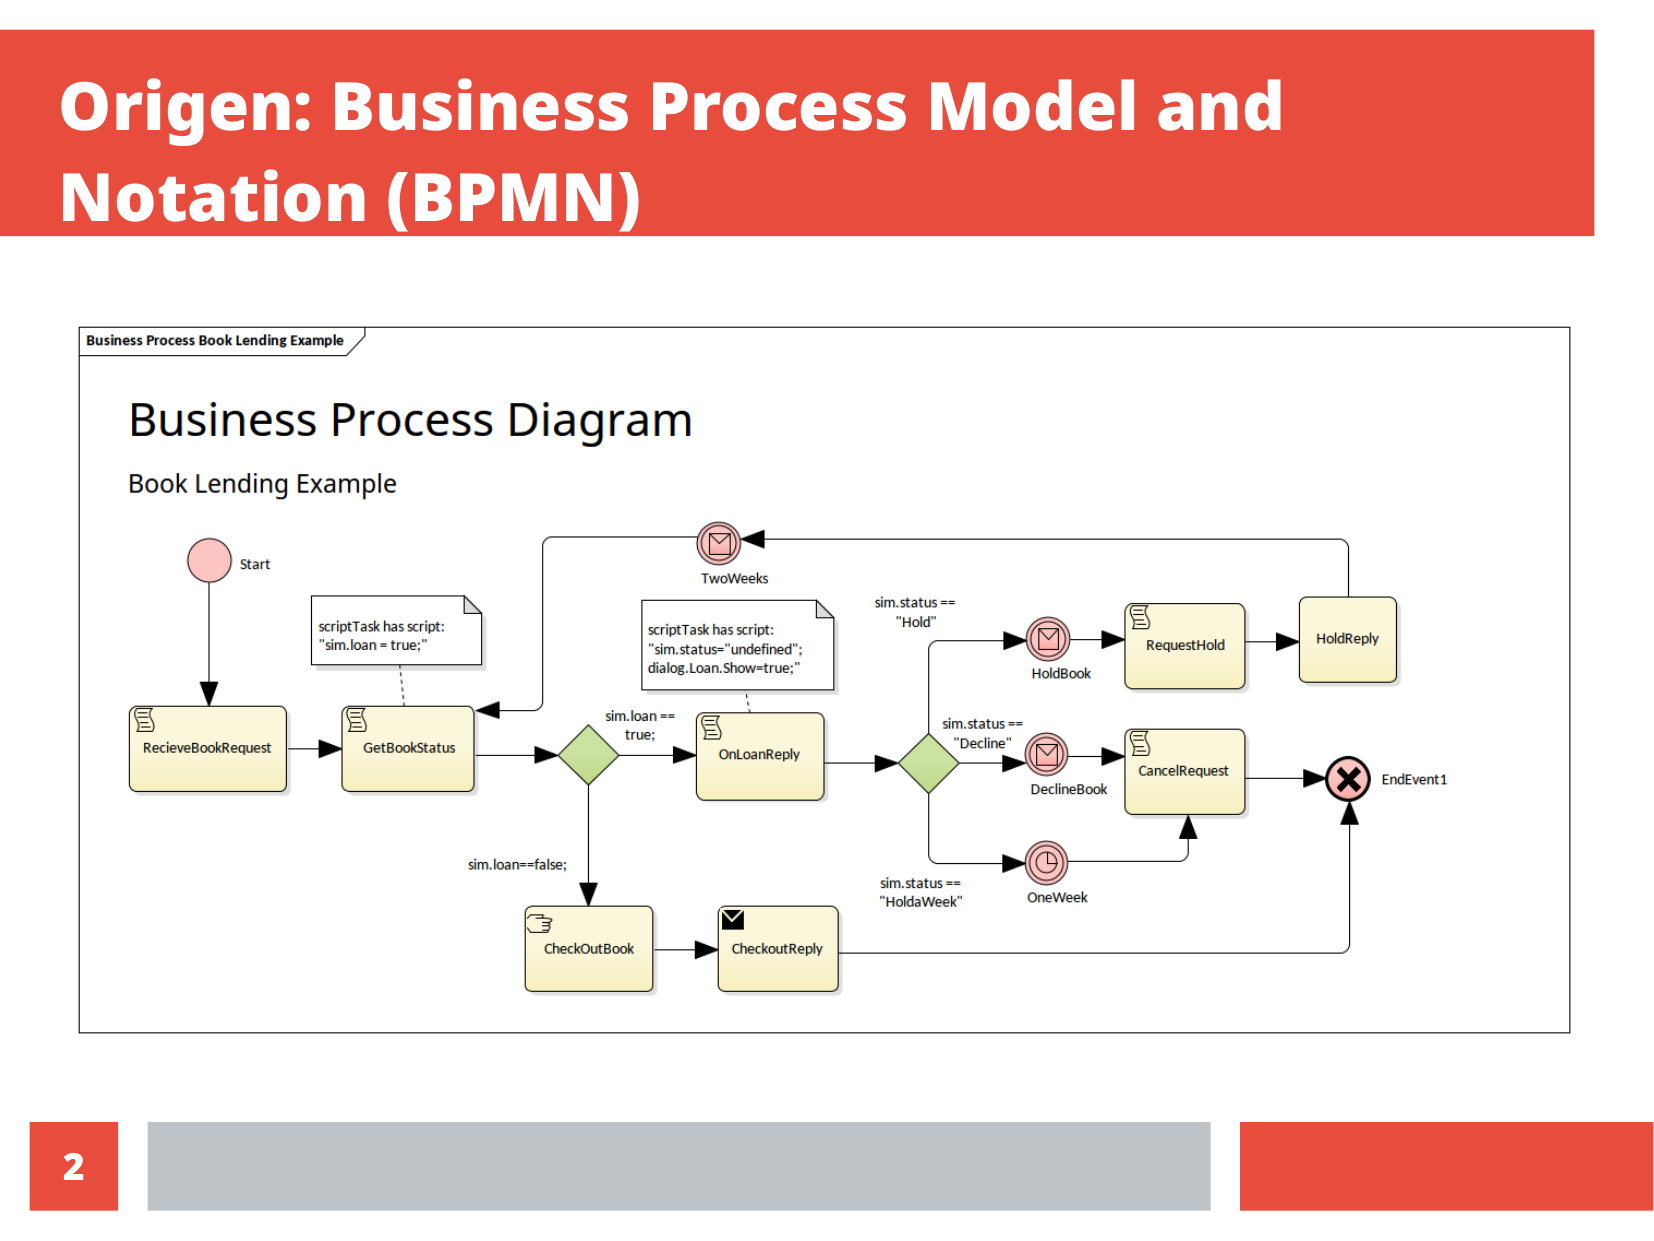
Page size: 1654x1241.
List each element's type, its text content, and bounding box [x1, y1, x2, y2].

picture [70, 318, 1577, 1040]
title Origen: Business Process Model and Notation (BPMN) [59, 59, 1595, 207]
